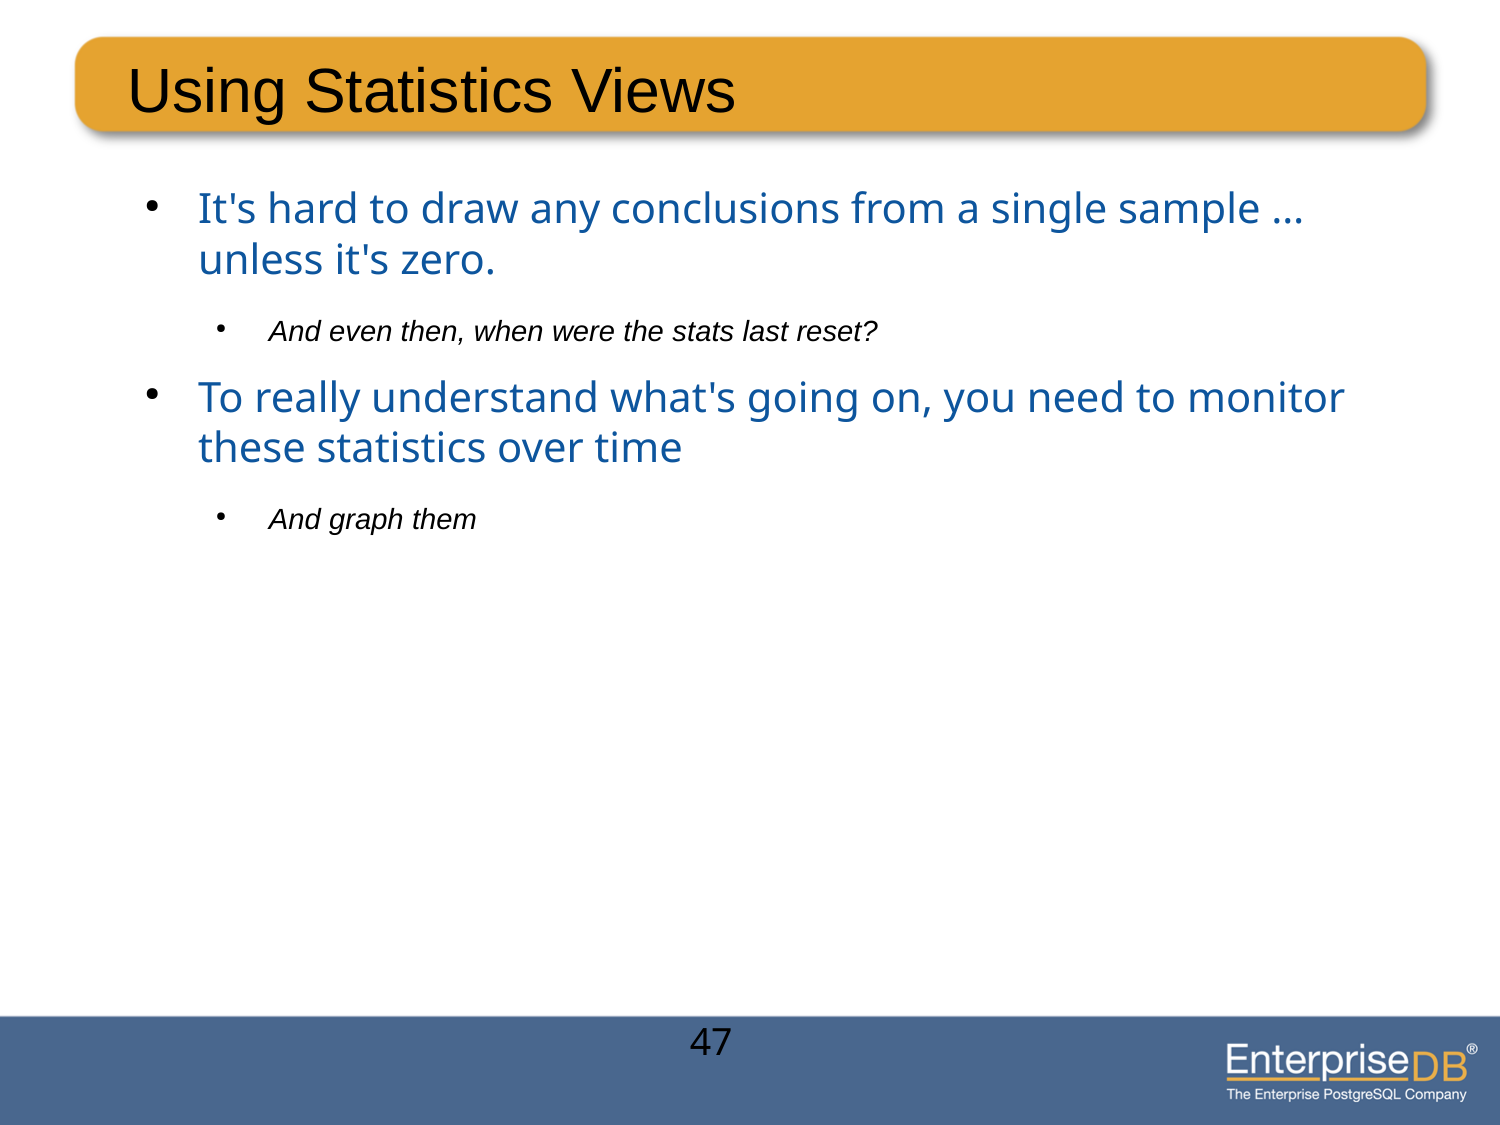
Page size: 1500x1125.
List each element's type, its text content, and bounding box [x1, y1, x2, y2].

title Using Statistics Views [112, 37, 1388, 138]
picture [0, 0, 1500, 1125]
list It's hard to draw any conclusions from a single sample … unless it's zero. And even then, when were the stats last reset? To really understand what's going on, you need to monitor these statistics over time And graph them [112, 174, 1388, 963]
slide_number <number> [675, 1010, 825, 1125]
